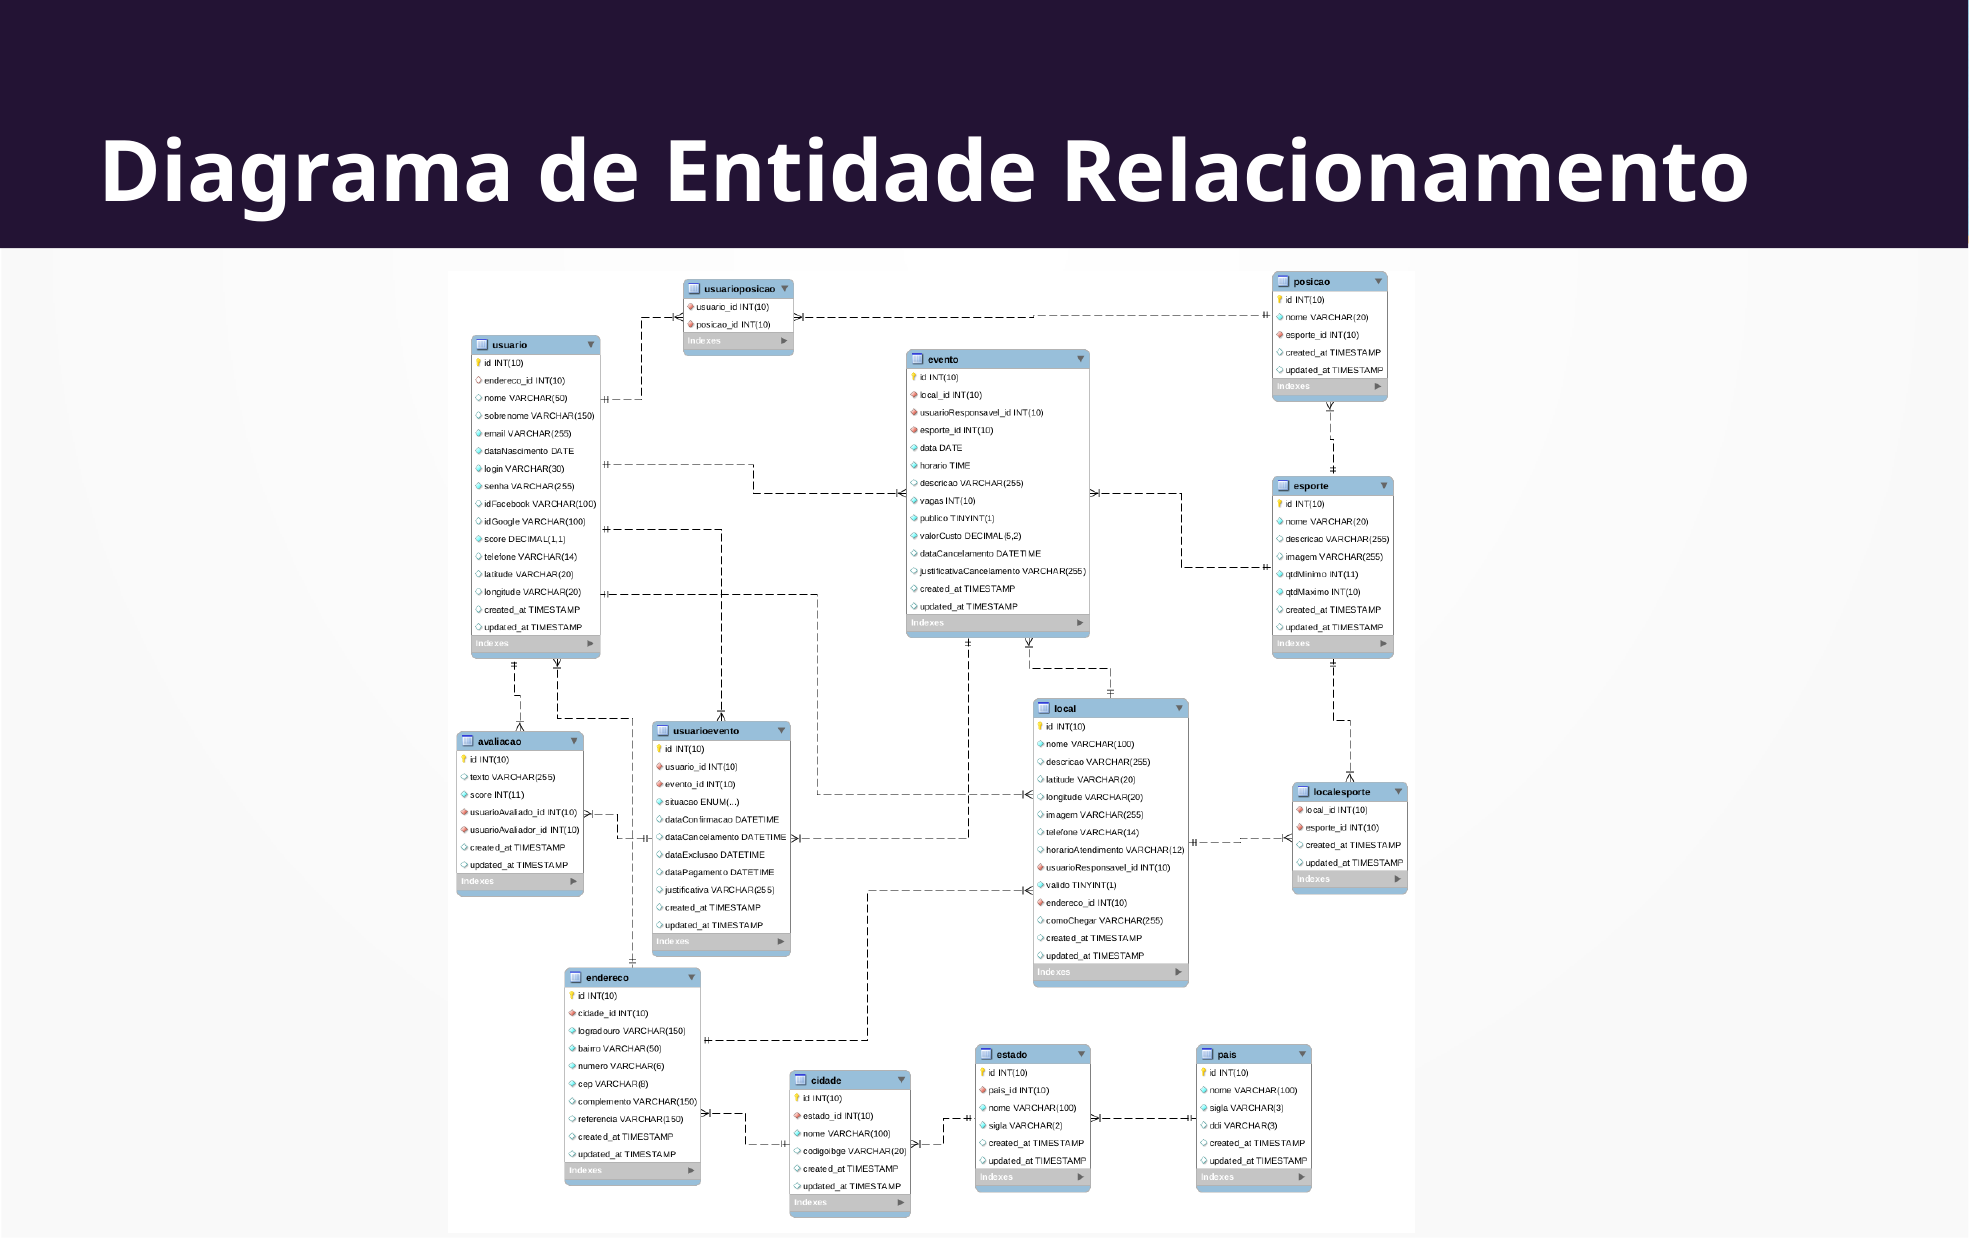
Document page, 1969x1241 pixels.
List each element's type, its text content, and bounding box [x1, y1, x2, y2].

picture [0, 249, 1969, 1241]
title Diagrama de Entidade Relacionamento [98, 19, 1870, 227]
